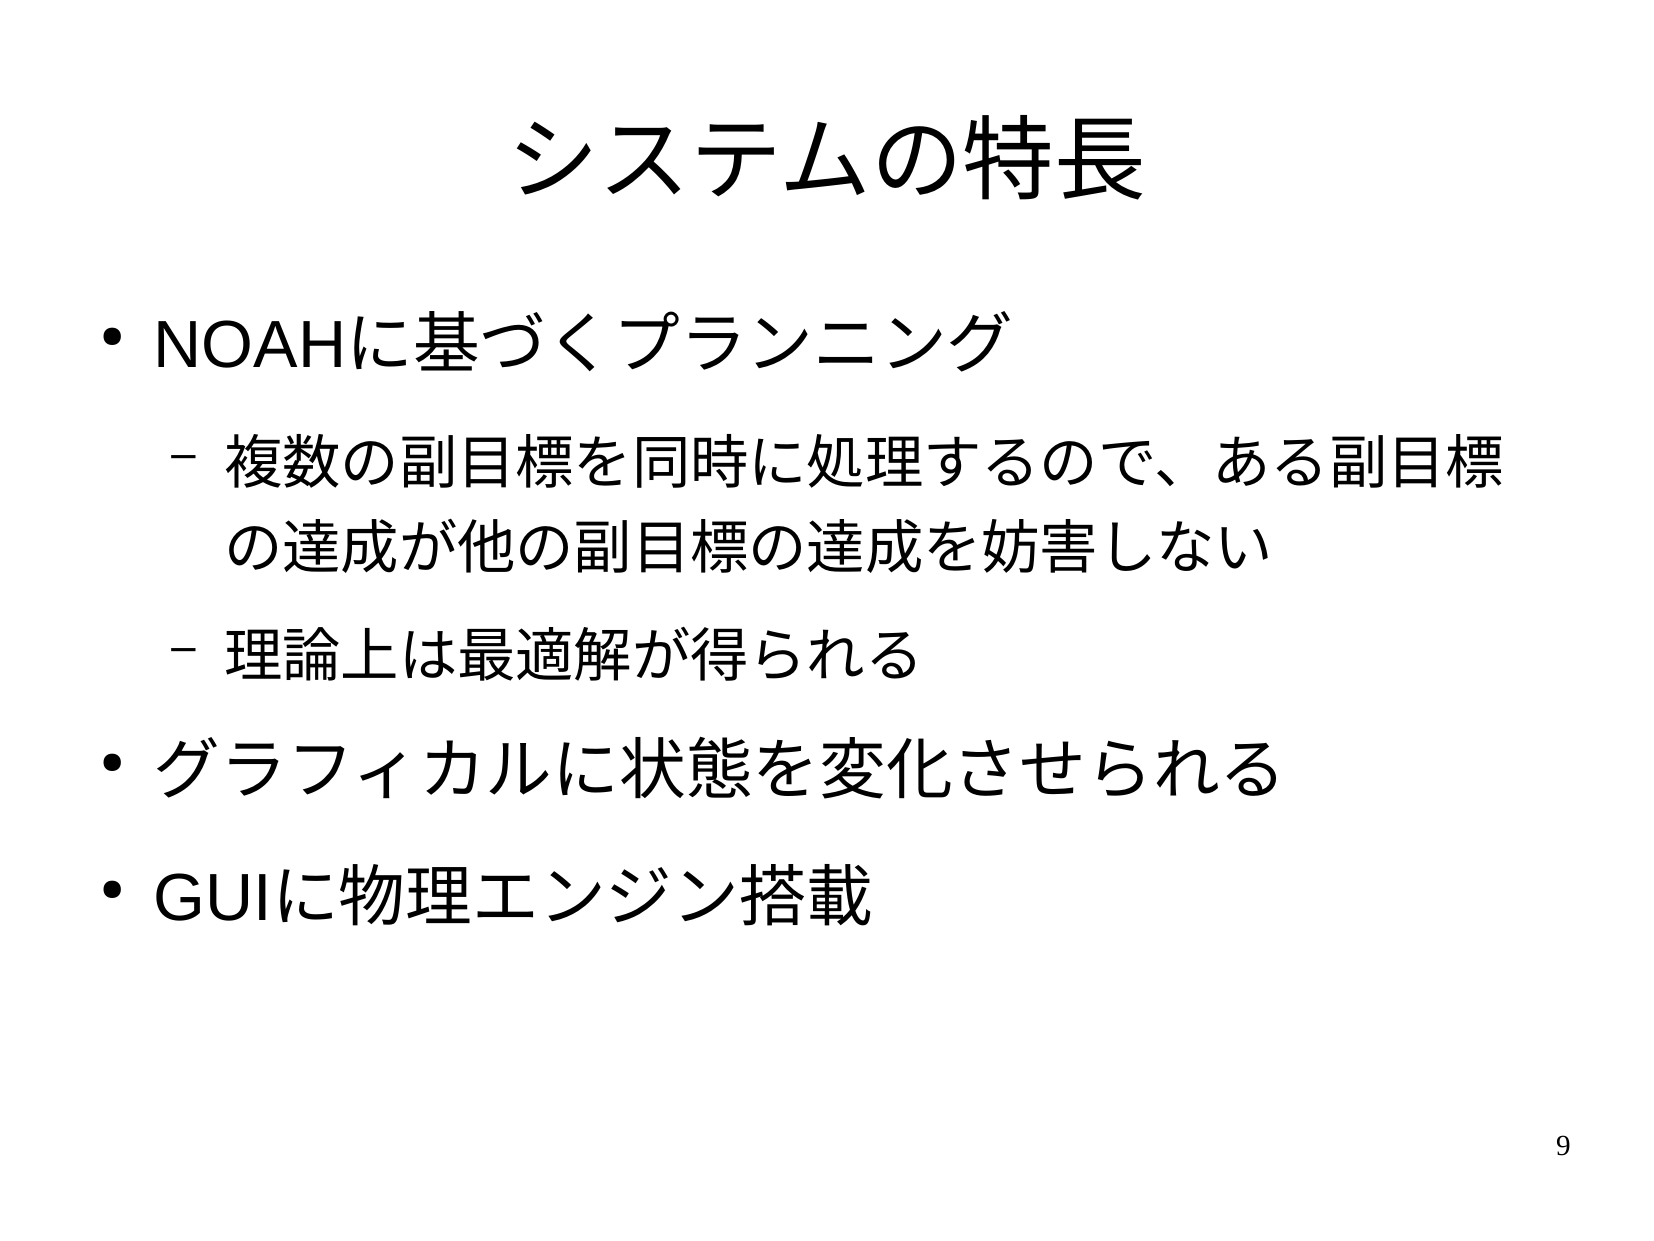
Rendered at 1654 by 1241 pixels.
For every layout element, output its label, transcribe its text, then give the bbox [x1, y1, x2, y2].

list NOAHに基づくプランニング 複数の副目標を同時に処理するので、ある副目標の達成が他の副目標の達成を妨害しない 理論上は最適解が得られる グラフィカルに状態を変化させられる GUIに物理エンジン搭載 [82, 290, 1538, 1010]
title システムの特長 [82, 49, 1571, 257]
